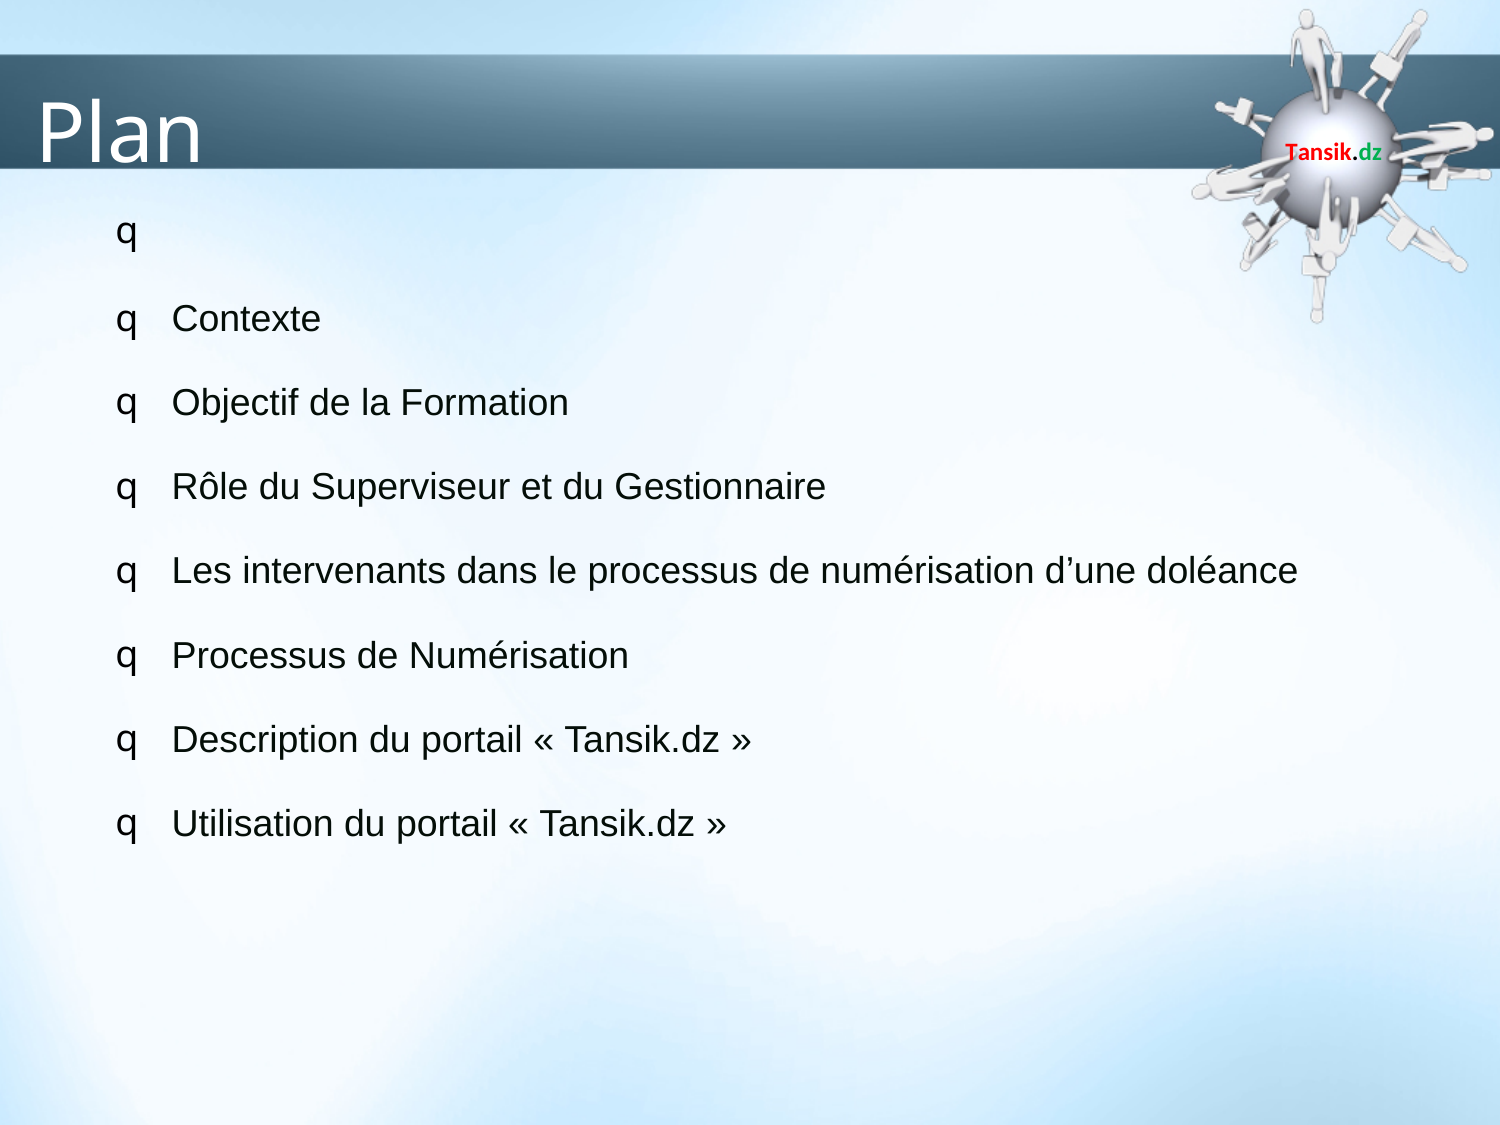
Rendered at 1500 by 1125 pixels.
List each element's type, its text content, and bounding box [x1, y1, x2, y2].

text_box Contexte Objectif de la Formation Rôle du Superviseur et du Gestionnaire Les intervenants dans le processus de numérisation d’une doléance Processus de Numérisation Description du portail « Tansik.dz » Utilisation du portail « Tansik.dz » [100, 196, 1329, 1000]
title Plan [20, 71, 1383, 155]
text_box Tansik.dz [1270, 127, 1413, 184]
